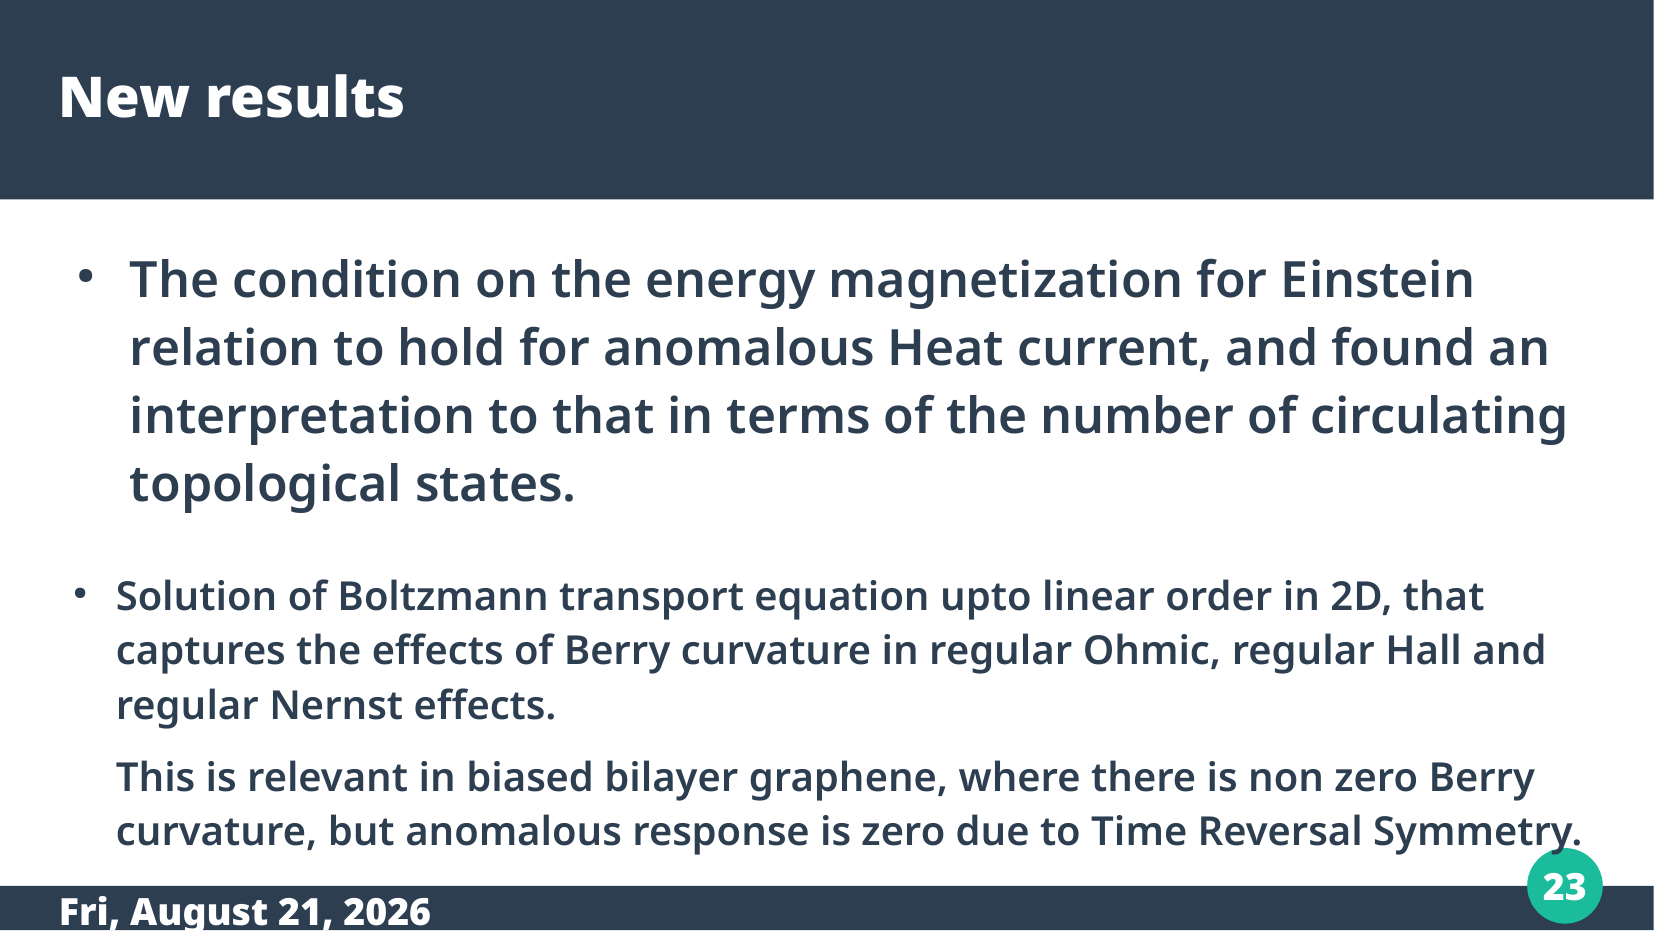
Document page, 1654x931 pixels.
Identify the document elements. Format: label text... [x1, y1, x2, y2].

list Solution of Boltzmann transport equation upto linear order in 2D, that captures the effects of Berry curvature in regular Ohmic, regular Hall and regular Nernst effects. This is relevant in biased bilayer graphene, where there is non zero Berry curvature, but anomalous response is zero due to Time Reversal Symmetry. [59, 567, 1595, 864]
list The condition on the energy magnetization for Einstein relation to hold for anomalous Heat current, and found an interpretation to that in terms of the number of circulating topological states. [59, 243, 1595, 540]
title New results [59, 37, 1595, 155]
